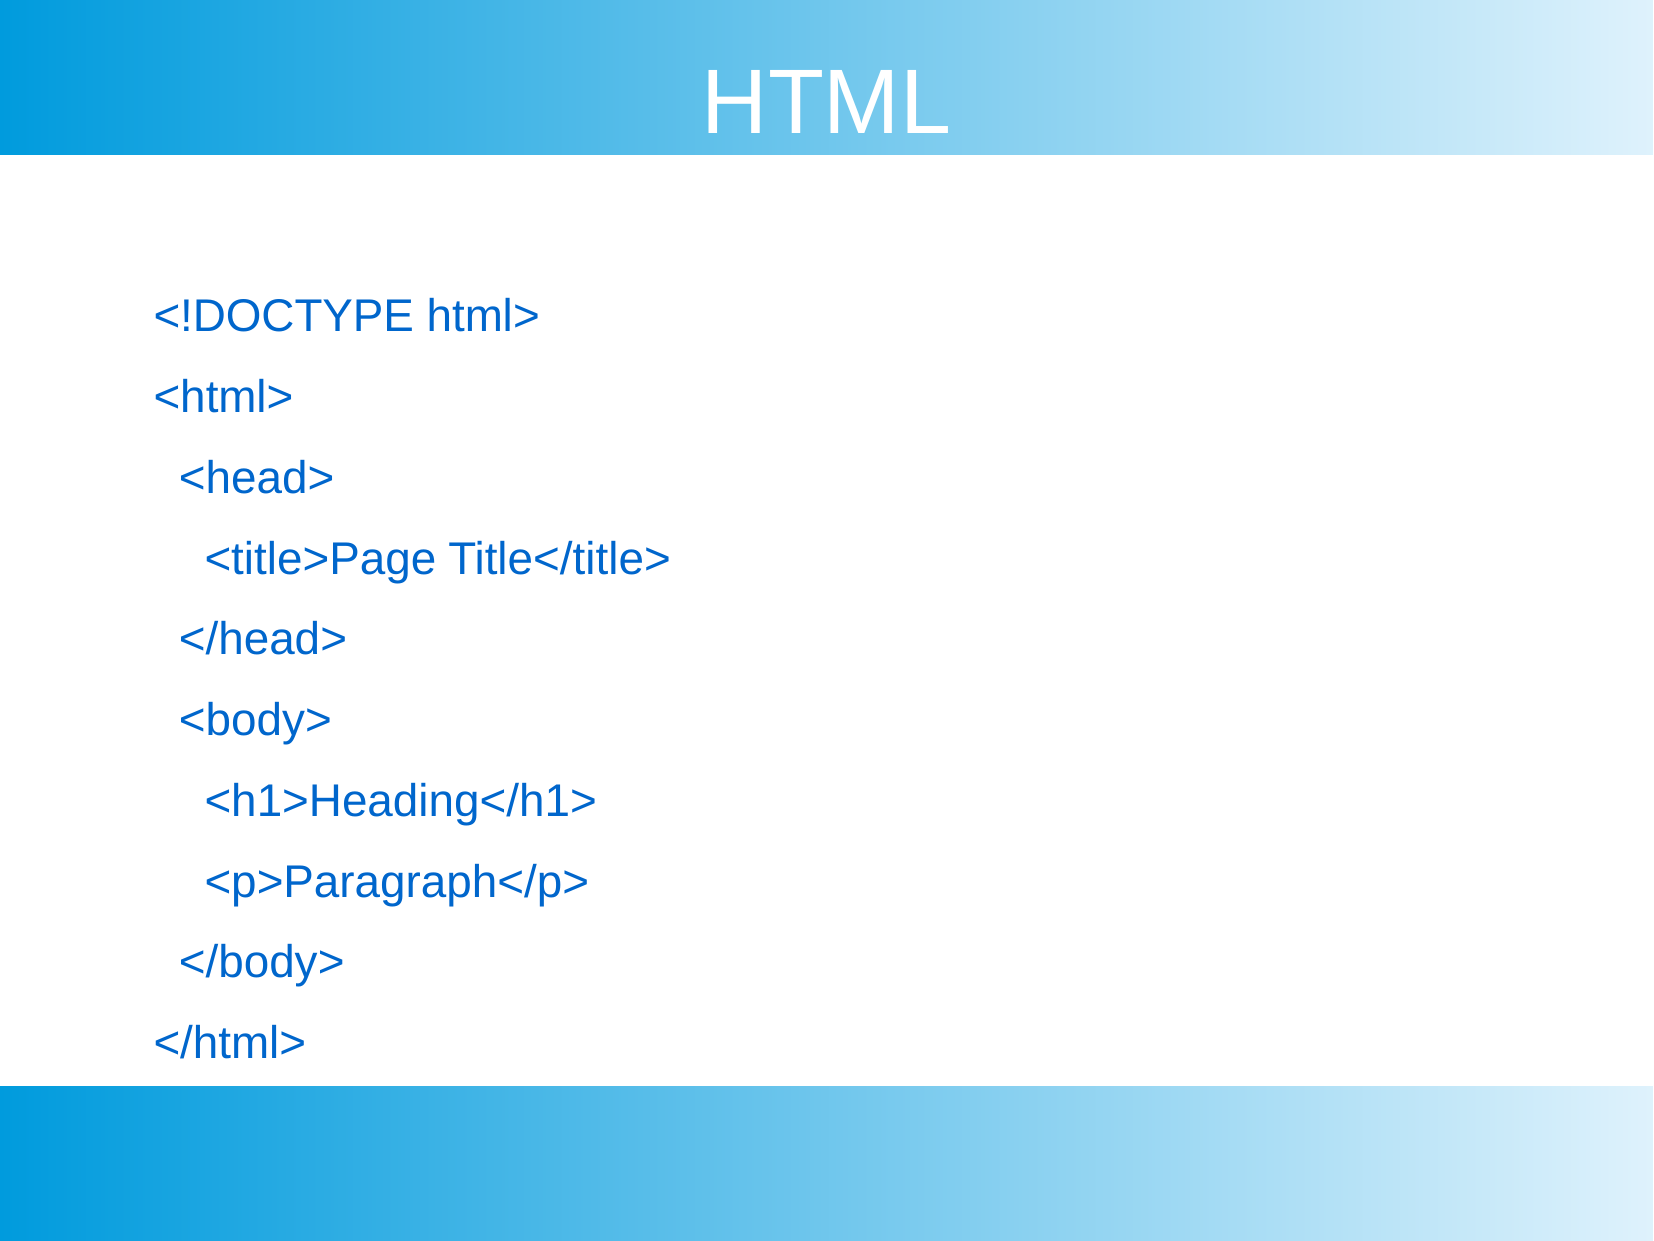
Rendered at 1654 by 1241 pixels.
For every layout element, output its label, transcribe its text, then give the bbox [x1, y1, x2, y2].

list <!DOCTYPE html> <html> <head> <title>Page Title</title> </head> <body> <h1>Heading</h1> <p>Paragraph</p> </body> </html> [82, 290, 1571, 1010]
title HTML [82, 49, 1571, 155]
